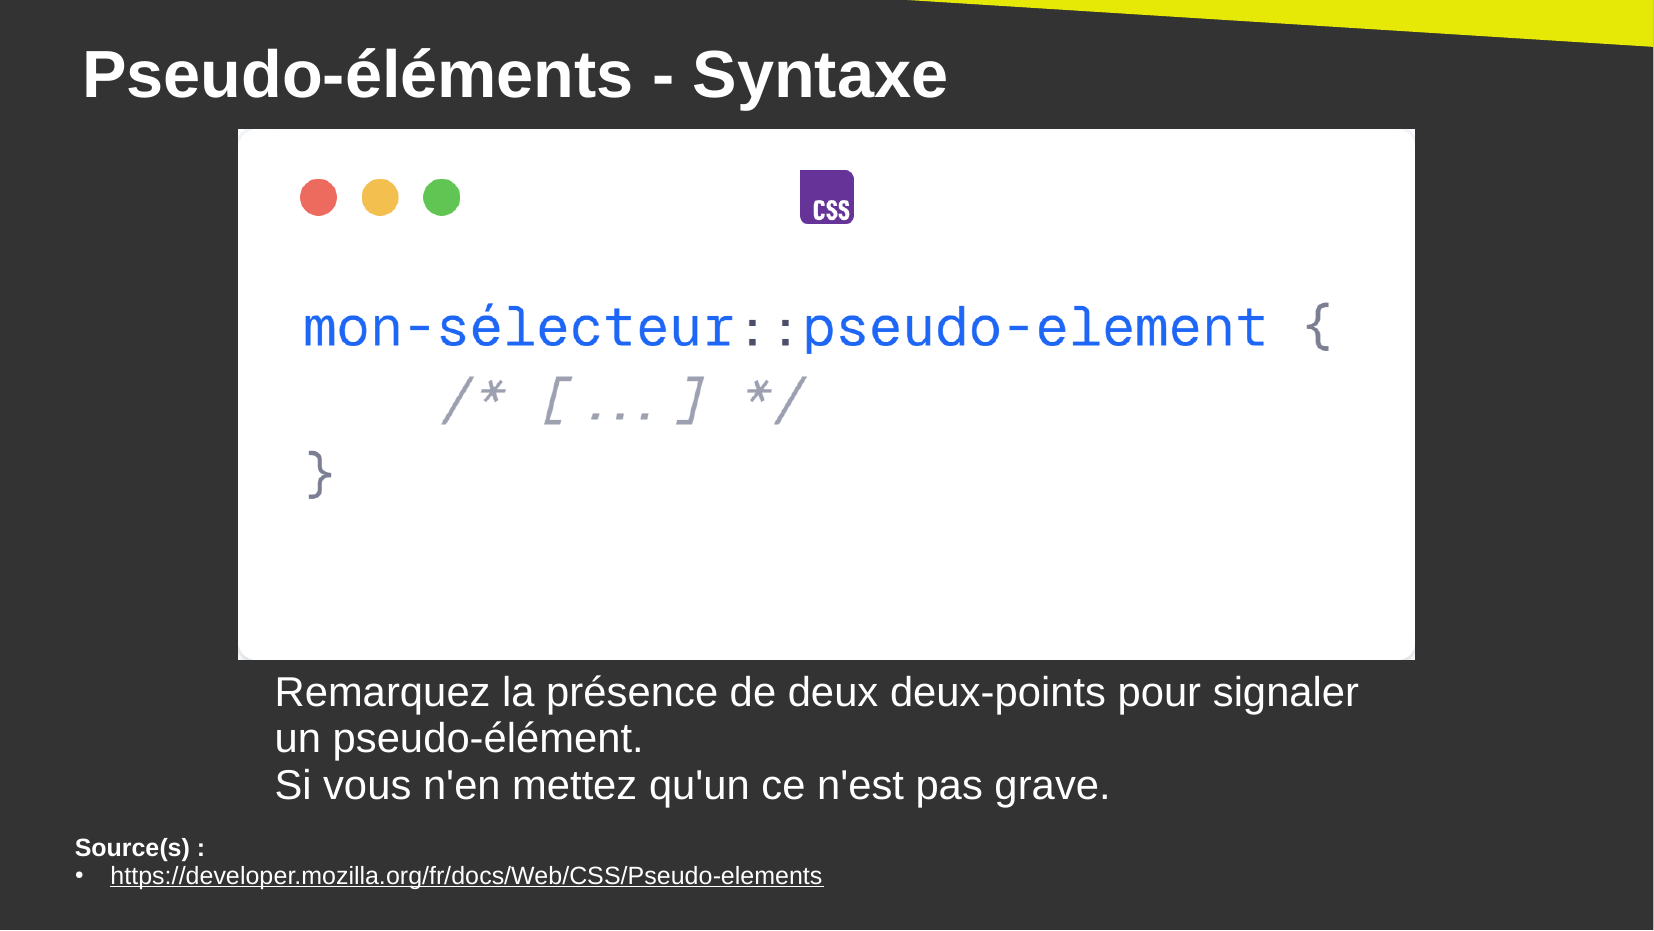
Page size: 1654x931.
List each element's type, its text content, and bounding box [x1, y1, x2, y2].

title Pseudo-éléments - Syntaxe [82, 37, 1571, 114]
text_box Remarquez la présence de deux deux-points pour signaler un pseudo-élément. Si vous n'en mettez qu'un ce n'est pas grave. [259, 661, 1394, 816]
picture [238, 129, 1415, 660]
text_box [907, 0, 1654, 47]
text_box Source(s) : https://developer.mozilla.org/fr/docs/Web/CSS/Pseudo-elements [60, 826, 1583, 898]
